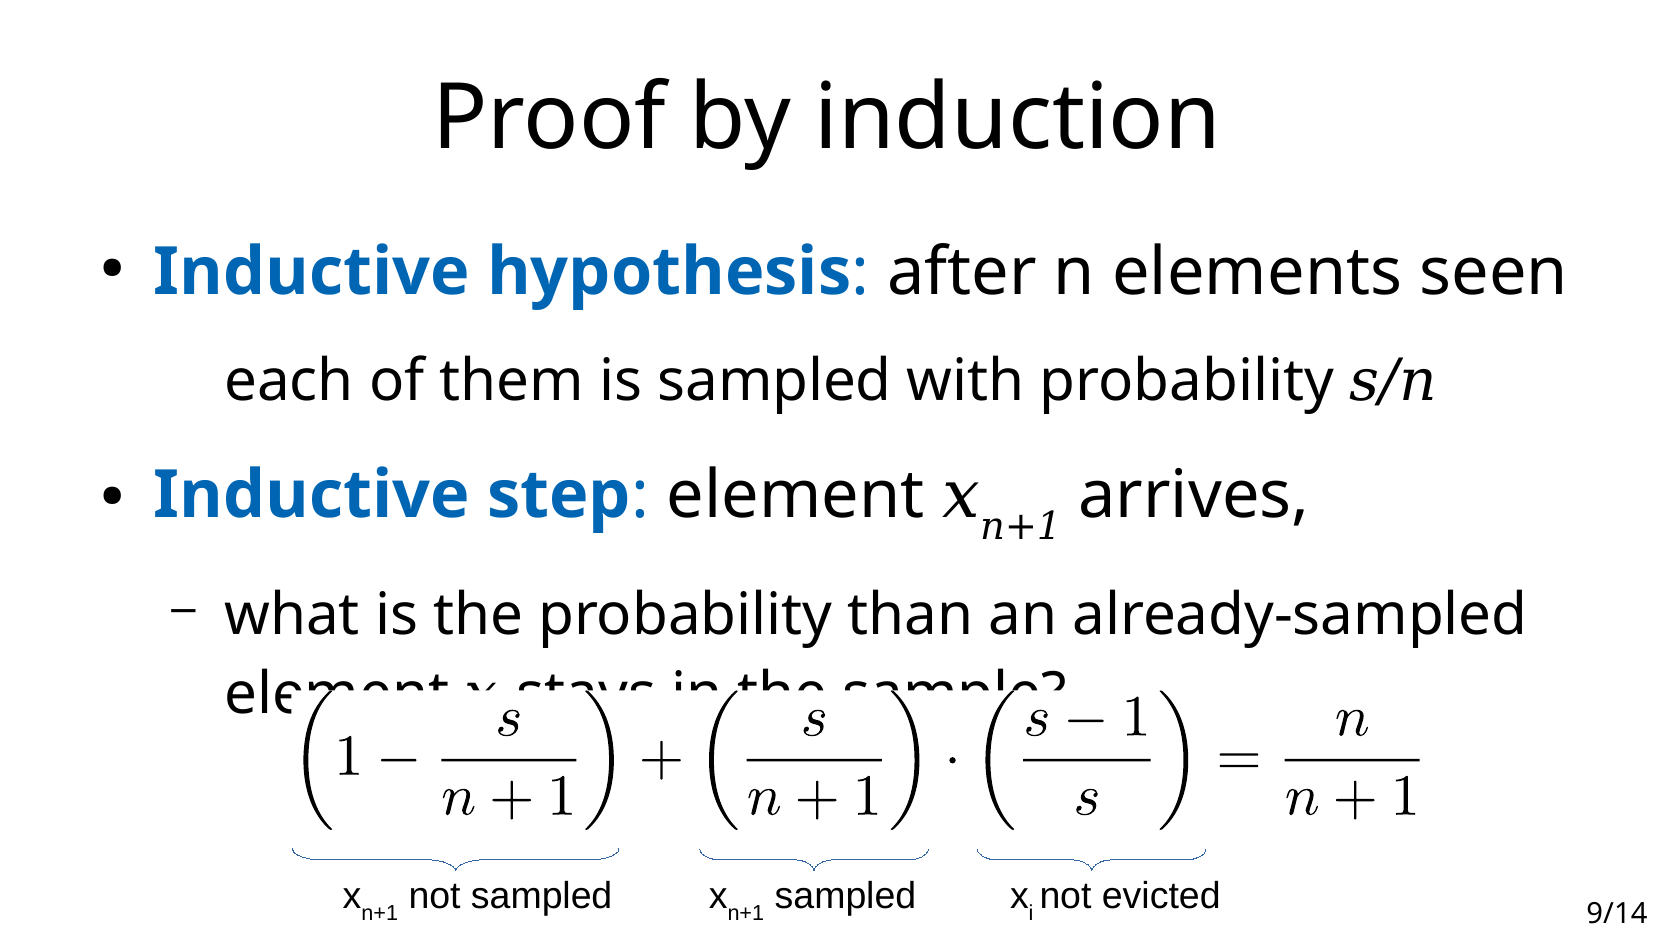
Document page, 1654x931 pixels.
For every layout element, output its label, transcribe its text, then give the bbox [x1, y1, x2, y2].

title Proof by induction [82, 1, 1571, 223]
text_box xi not evicted [995, 867, 1300, 931]
text_box xn+1 sampled [694, 867, 995, 931]
text_box [291, 690, 1420, 830]
text_box xn+1 not sampled [327, 867, 632, 931]
list Inductive hypothesis: after n elements seen each of them is sampled with probability s/n Inductive step: element xn+1 arrives, what is the probability than an already-sampled element xi stays in the sample? [82, 223, 1571, 763]
